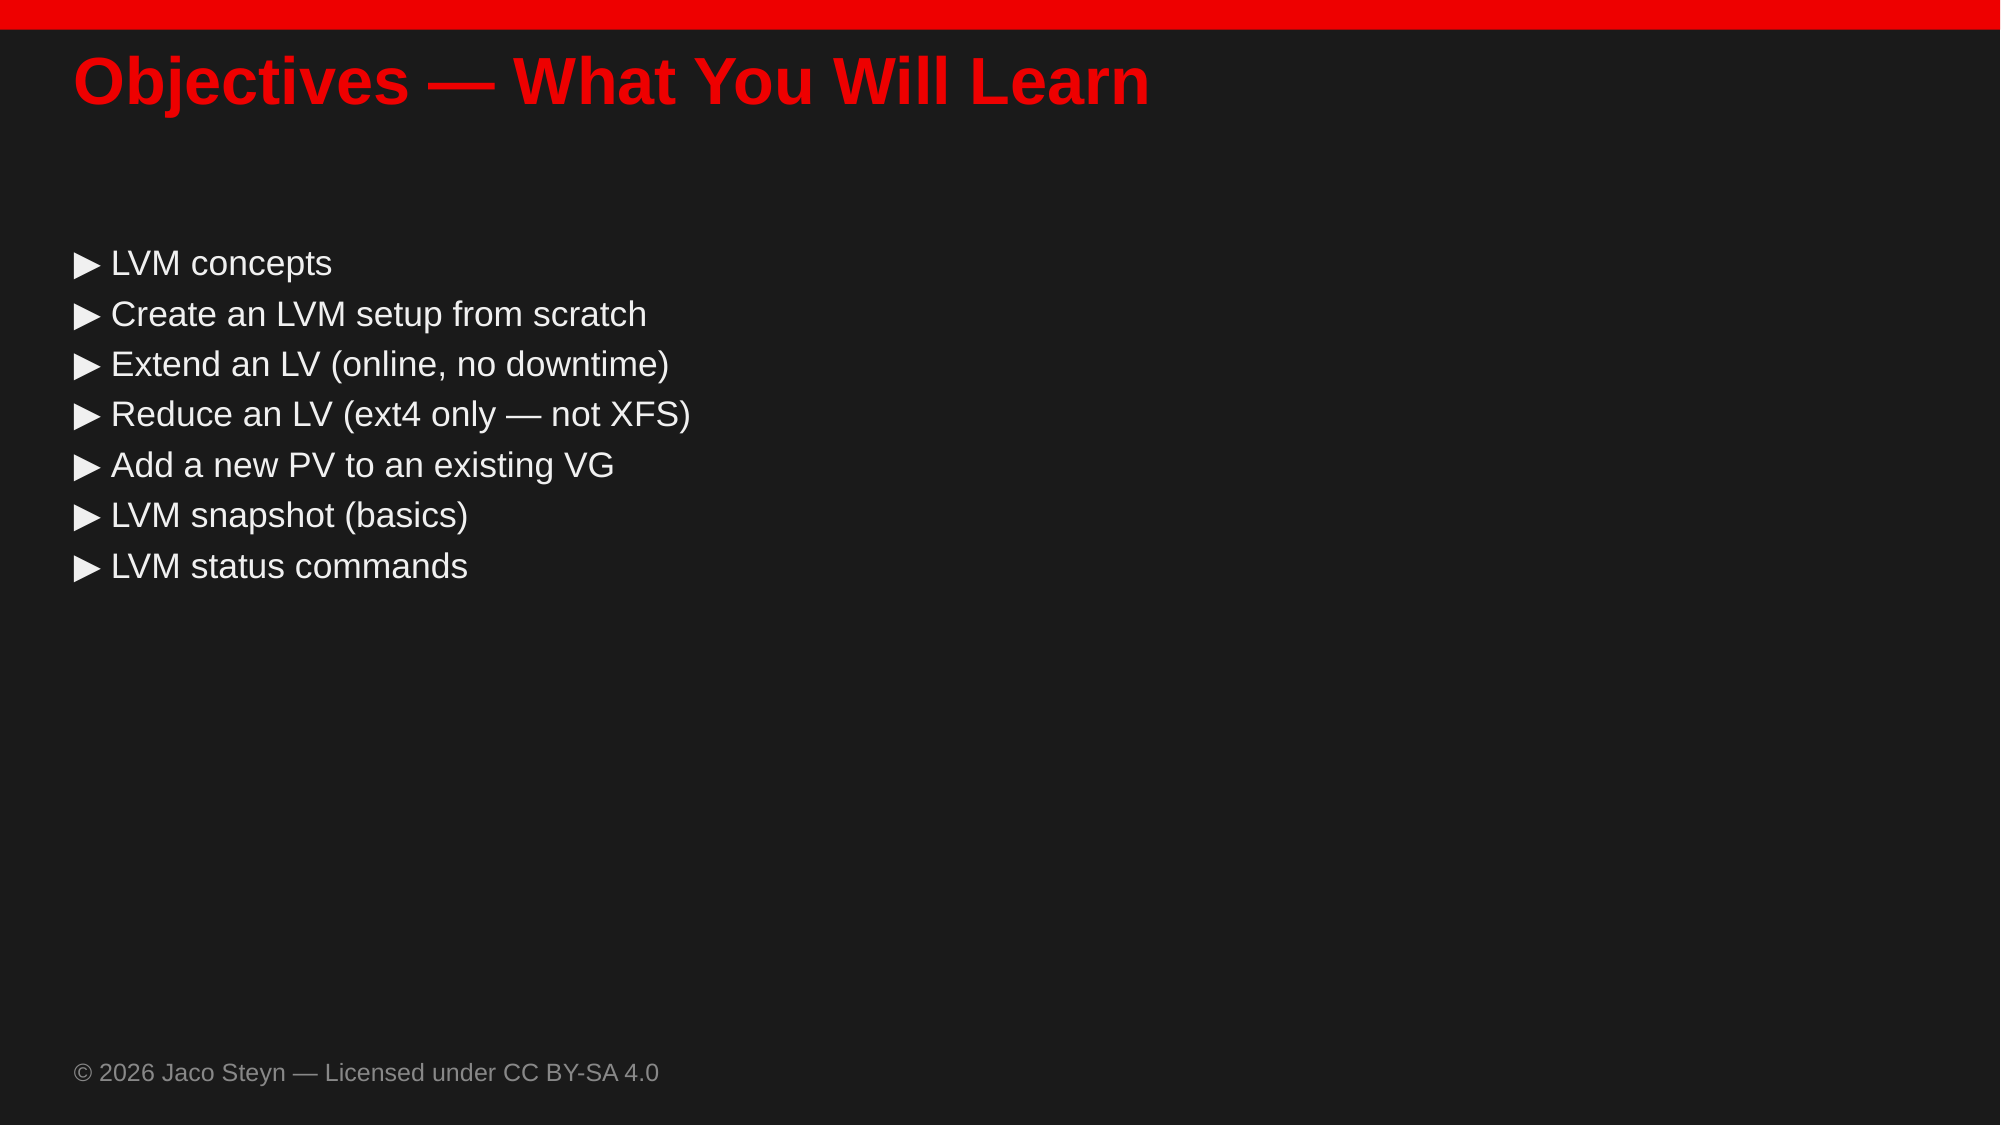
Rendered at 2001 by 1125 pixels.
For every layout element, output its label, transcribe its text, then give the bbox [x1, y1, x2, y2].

text_box Objectives — What You Will Learn [59, 36, 1942, 208]
text_box [0, 0, 2001, 30]
text_box © 2026 Jaco Steyn — Licensed under CC BY-SA 4.0 [59, 1051, 1942, 1093]
text_box ▶ LVM concepts ▶ Create an LVM setup from scratch ▶ Extend an LV (online, no downtime) ▶ Reduce an LV (ext4 only — not XFS) ▶ Add a new PV to an existing VG ▶ LVM snapshot (basics) ▶ LVM status commands [59, 236, 1942, 1037]
